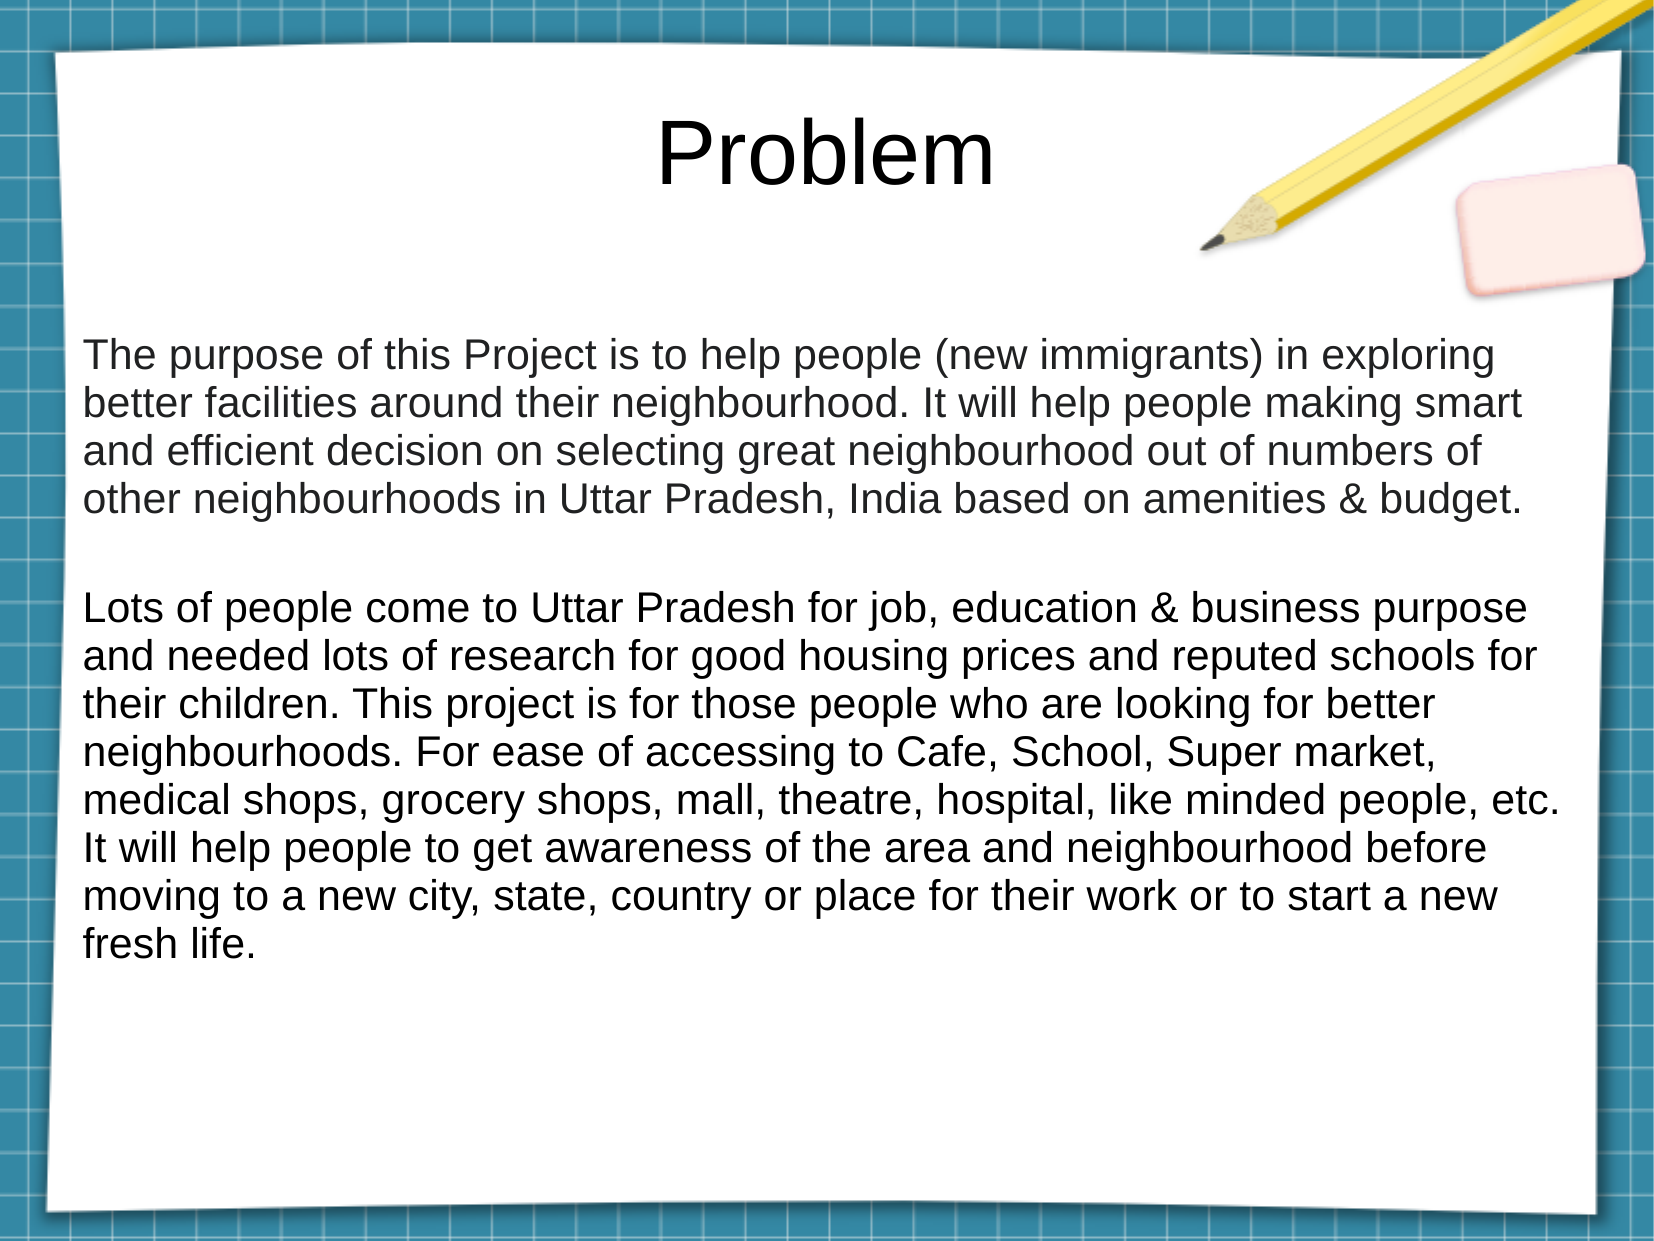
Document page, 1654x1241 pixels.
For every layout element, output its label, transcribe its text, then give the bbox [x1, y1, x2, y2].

list The purpose of this Project is to help people (new immigrants) in exploring better facilities around their neighbourhood. It will help people making smart and efficient decision on selecting great neighbourhood out of numbers of other neighbourhoods in Uttar Pradesh, India based on amenities & budget. Lots of people come to Uttar Pradesh for job, education & business purpose and needed lots of research for good housing prices and reputed schools for their children. This project is for those people who are looking for better neighbourhoods. For ease of accessing to Cafe, School, Super market, medical shops, grocery shops, mall, theatre, hospital, like minded people, etc. It will help people to get awareness of the area and neighbourhood before moving to a new city, state, country or place for their work or to start a new fresh life. [82, 330, 1571, 993]
picture [0, 0, 1654, 1241]
title Problem [82, 49, 1571, 257]
